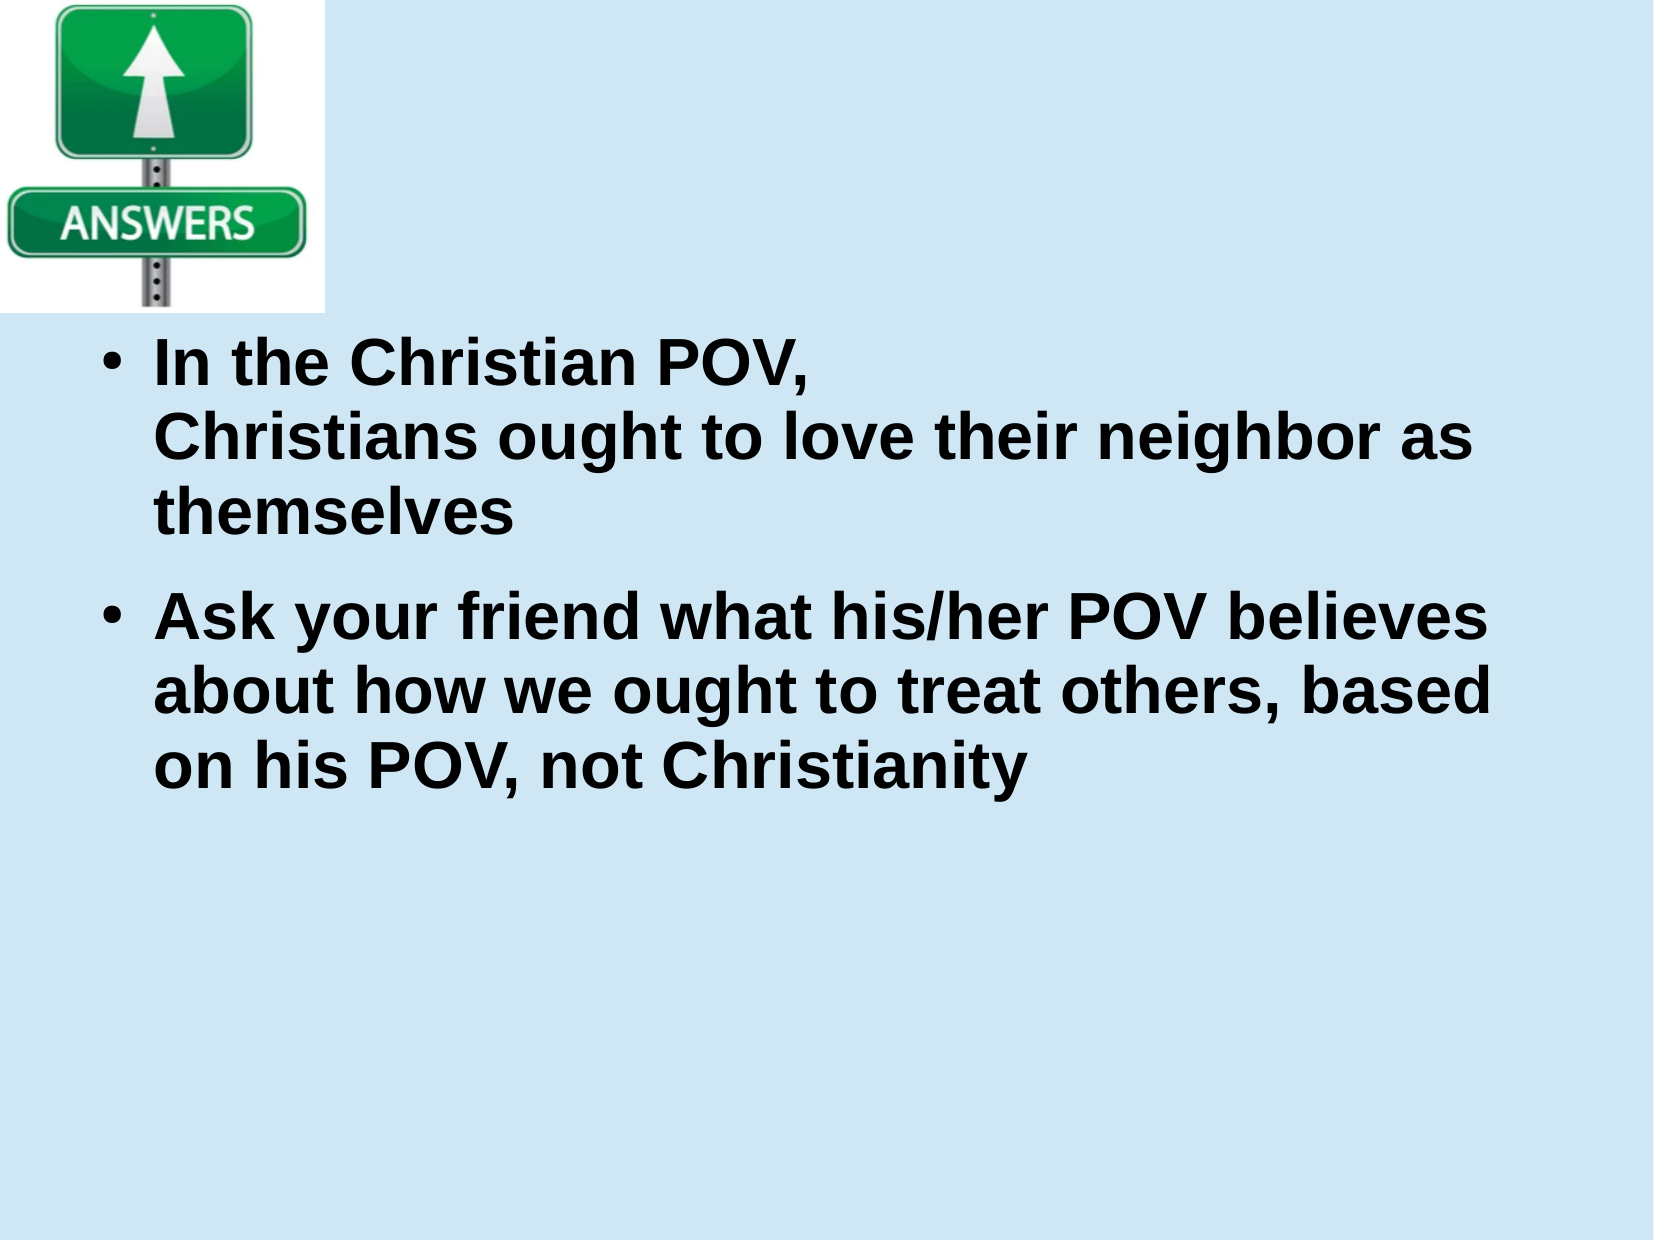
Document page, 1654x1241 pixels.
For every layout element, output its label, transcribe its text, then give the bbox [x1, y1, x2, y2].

picture [0, 0, 325, 313]
list In the Christian POV, Christians ought to love their neighbor as themselves Ask your friend what his/her POV believes about how we ought to treat others, based on his POV, not Christianity [82, 324, 1571, 1109]
